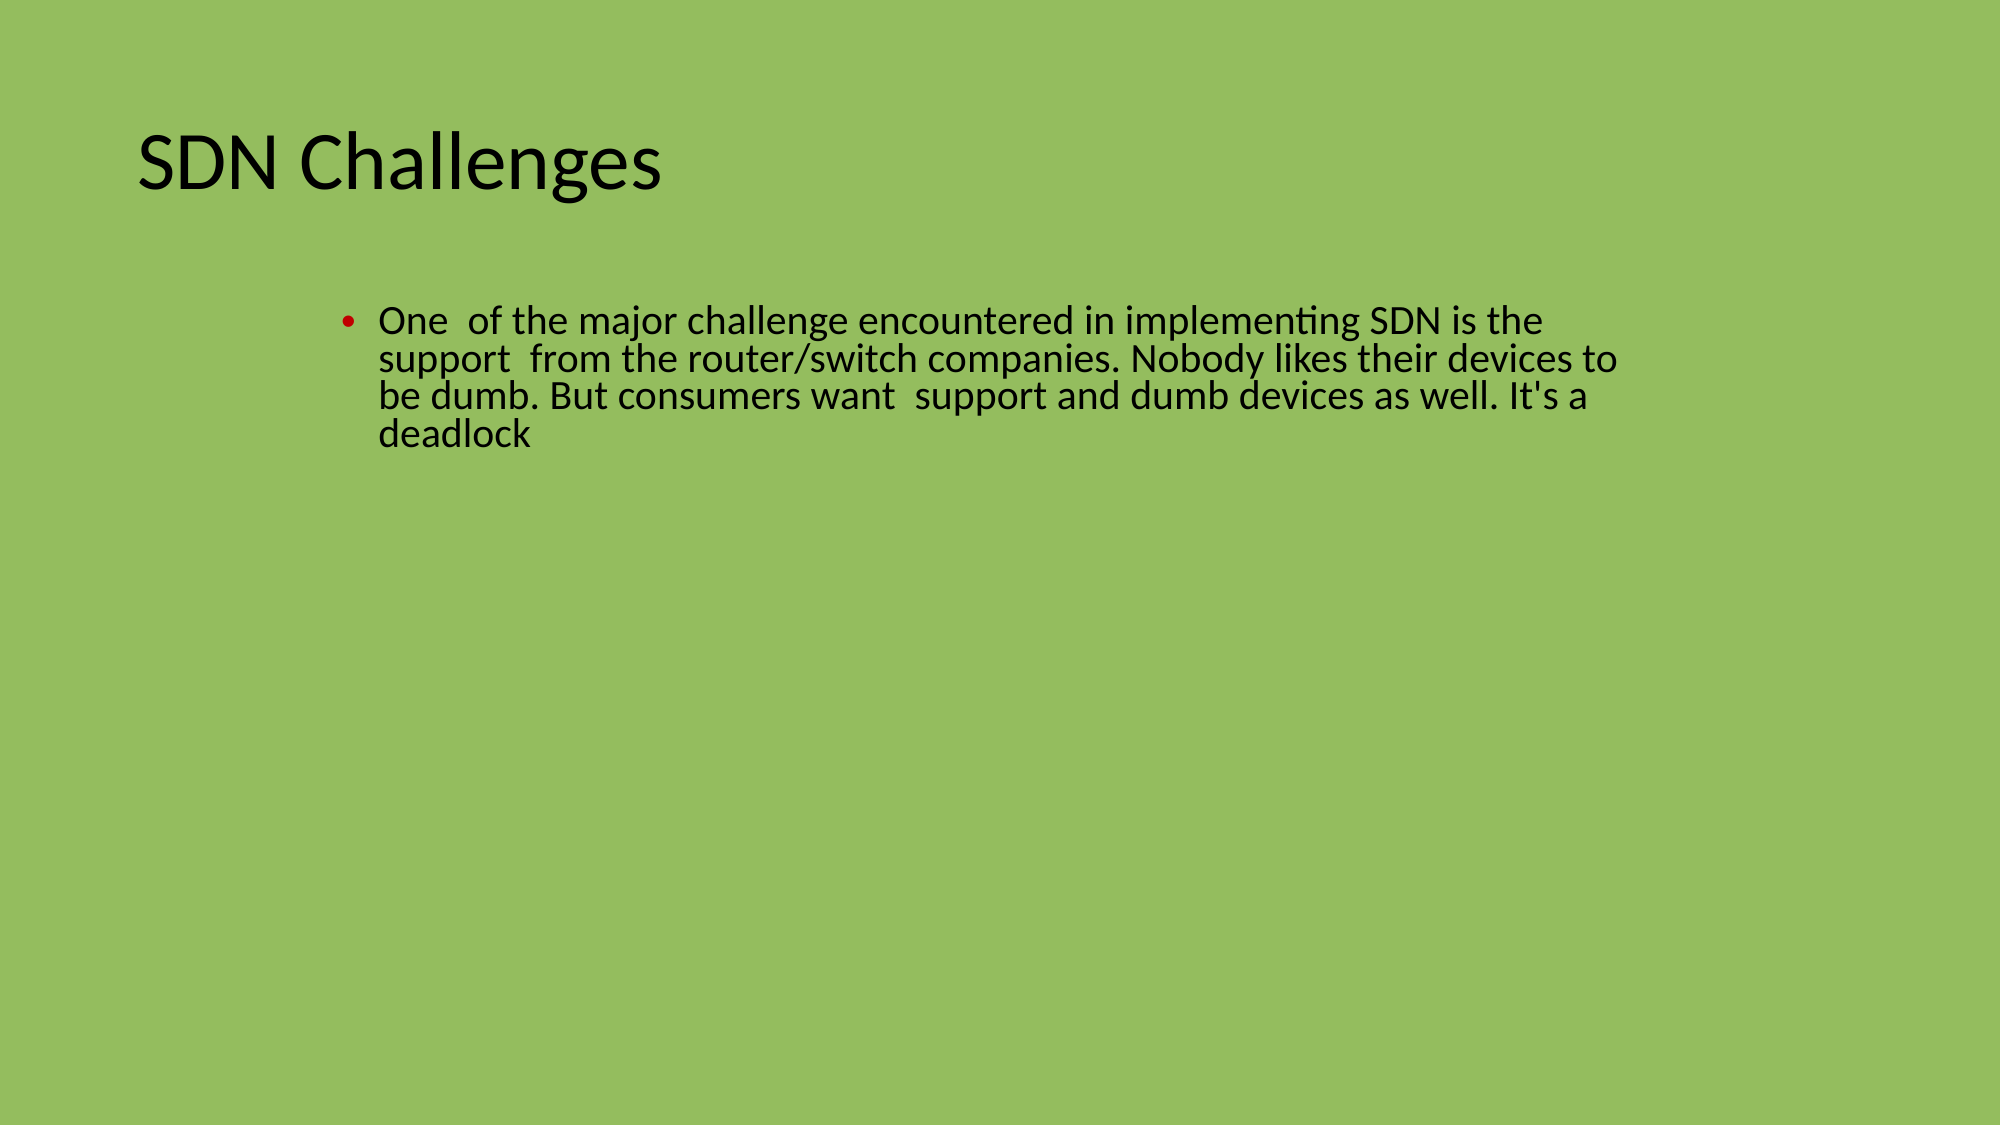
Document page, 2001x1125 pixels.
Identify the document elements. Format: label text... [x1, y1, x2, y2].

list [325, 297, 1675, 1067]
title SDN Challenges [137, 59, 1863, 278]
